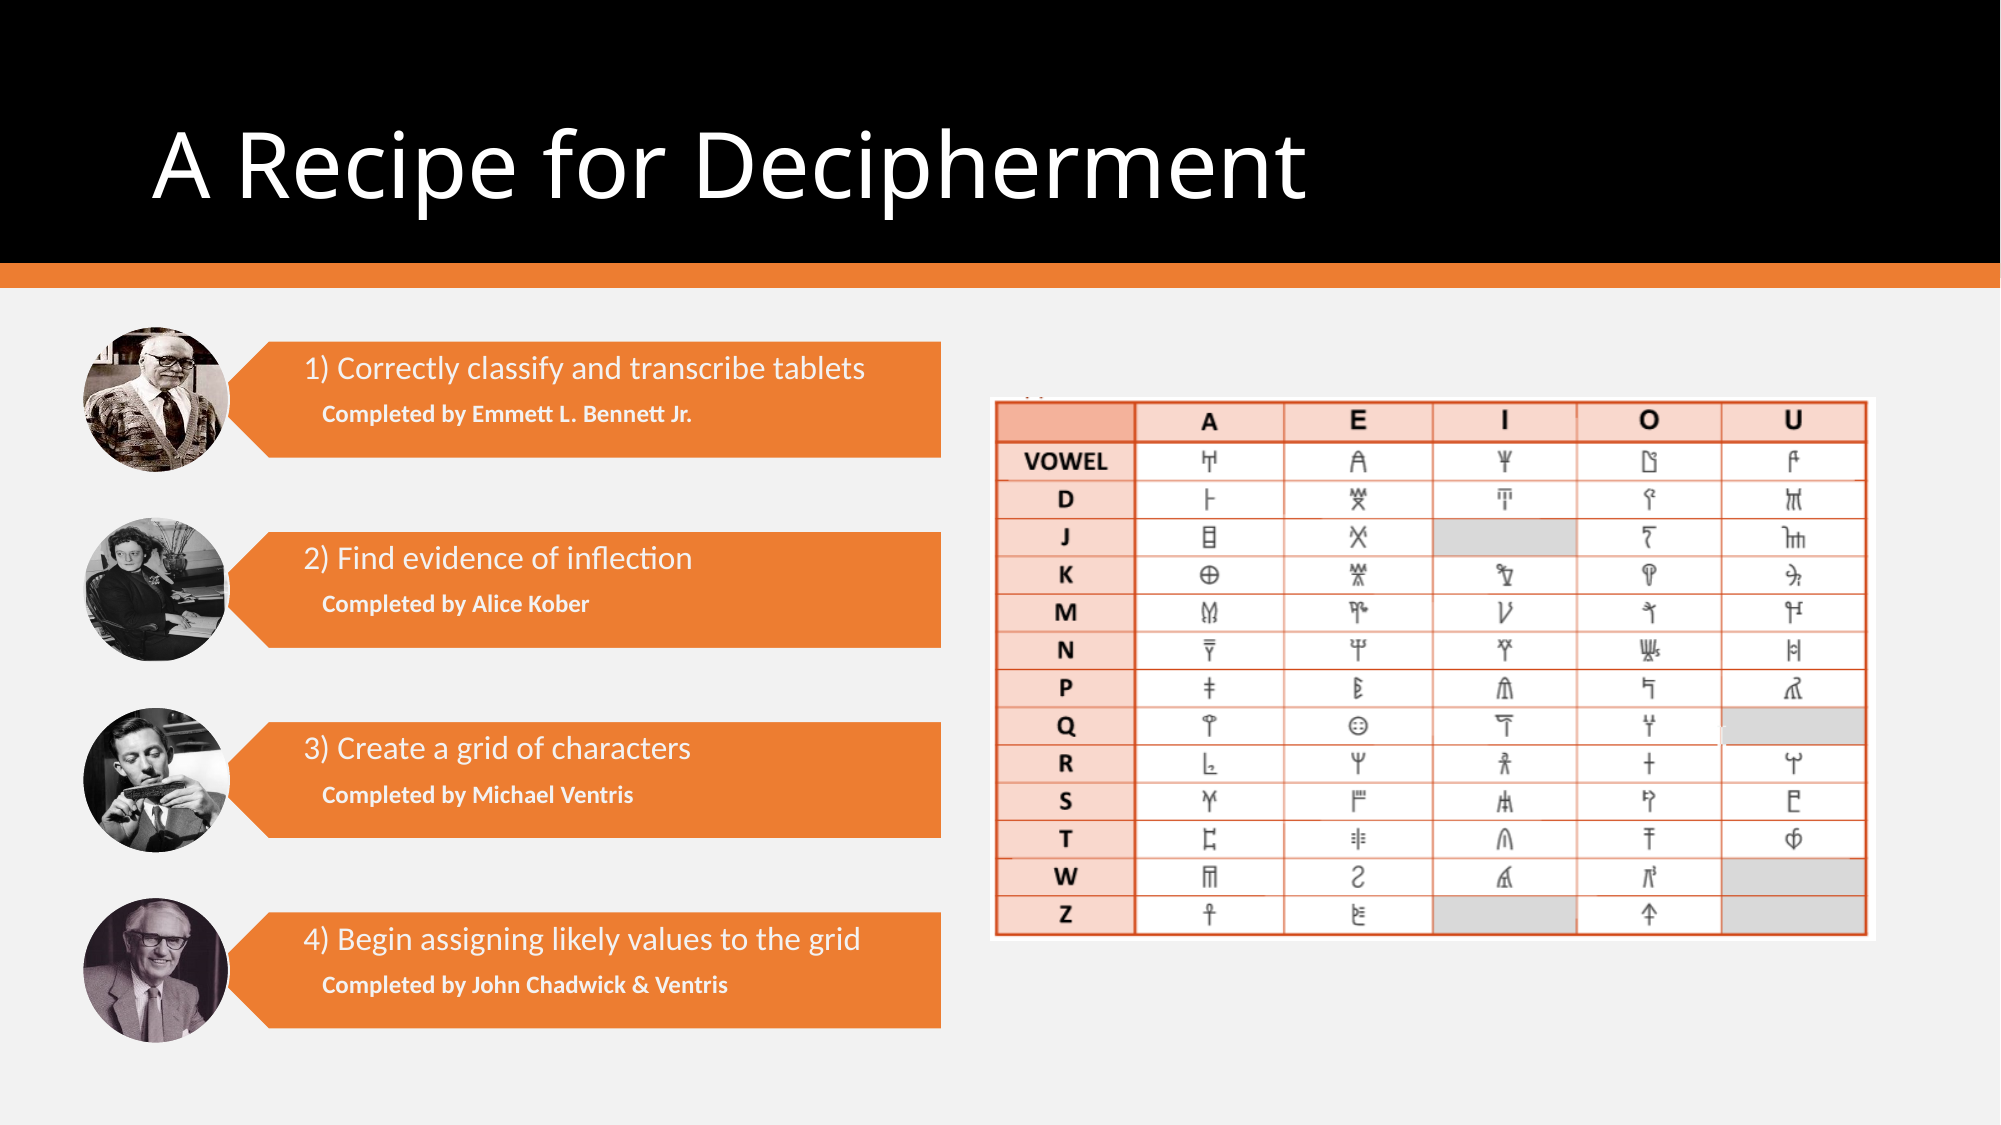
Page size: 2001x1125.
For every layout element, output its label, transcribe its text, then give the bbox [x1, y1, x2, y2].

text_box [82, 516, 229, 664]
text_box 2) Find evidence of inflection Completed by Alice Kober [227, 530, 943, 649]
title A Recipe for Decipherment [137, 59, 1863, 278]
text_box 1) Correctly classify and transcribe tablets Completed by Emmett L. Bennett Jr. [227, 340, 943, 459]
text_box [82, 326, 229, 473]
text_box 3) Create a grid of characters Completed by Michael Ventris [227, 721, 943, 840]
text_box [82, 706, 229, 854]
picture [990, 397, 1876, 941]
text_box [82, 897, 229, 1044]
text_box 4) Begin assigning likely values to the grid Completed by John Chadwick & Ventris [227, 911, 943, 1030]
